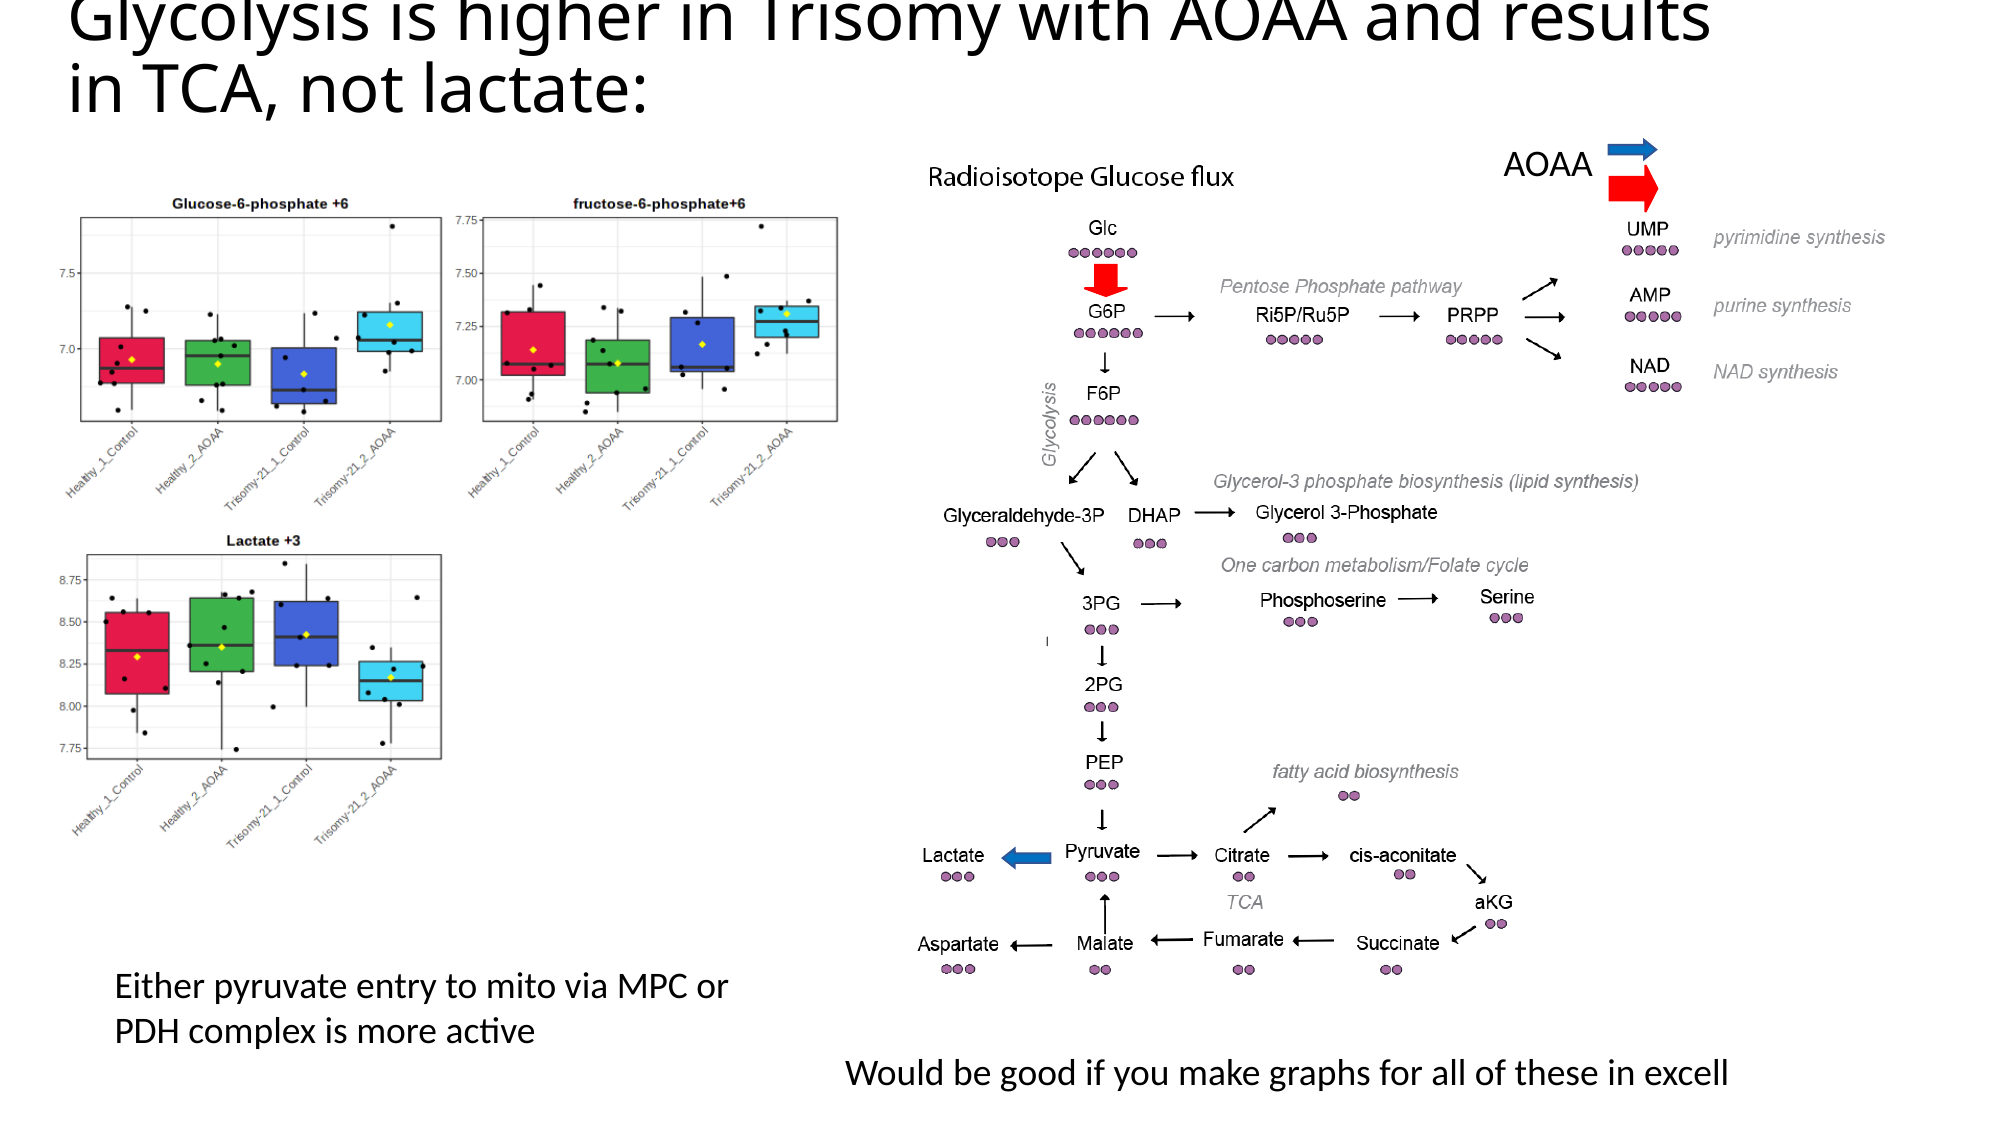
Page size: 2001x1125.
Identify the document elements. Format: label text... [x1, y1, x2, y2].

text_box [1608, 140, 1657, 160]
text_box [1002, 848, 1051, 868]
title Glycolysis is higher in Trisomy with AOAA and results in TCA, not lactate: [52, 0, 1778, 193]
text_box [1609, 165, 1658, 213]
text_box Would be good if you make graphs for all of these in excell [830, 1040, 1746, 1101]
text_box Either pyruvate entry to mito via MPC or PDH complex is more active [99, 953, 745, 1059]
text_box [1084, 264, 1128, 296]
picture [52, 192, 845, 868]
text_box AOAA [1488, 131, 1608, 192]
picture [890, 143, 1982, 1013]
